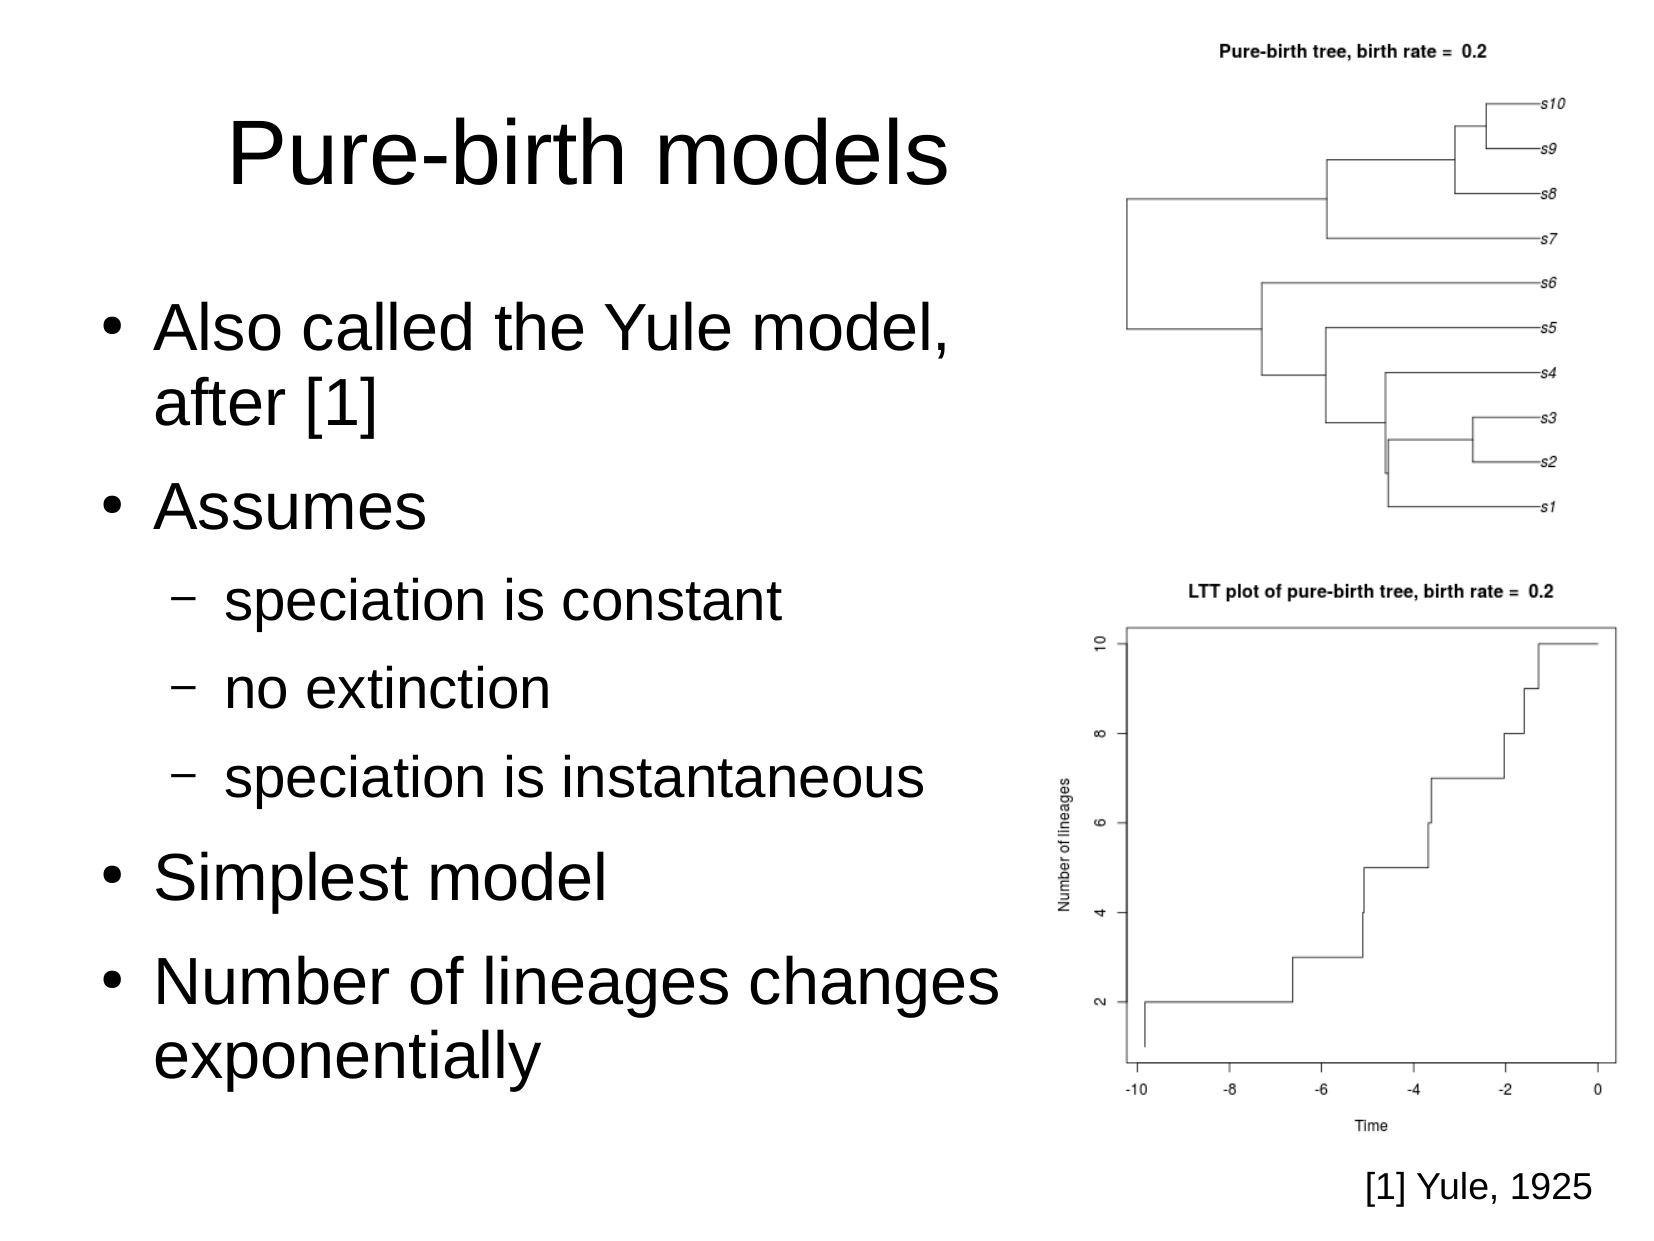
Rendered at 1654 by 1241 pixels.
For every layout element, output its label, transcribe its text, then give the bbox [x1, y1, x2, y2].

picture [1035, 14, 1654, 1156]
title Pure-birth models [82, 49, 1096, 257]
list Also called the Yule model, after [1] Assumes speciation is constant no extinction speciation is instantaneous Simplest model Number of lineages changes exponentially [82, 290, 1006, 1216]
text_box [1] Yule, 1925 [1350, 1158, 1636, 1216]
